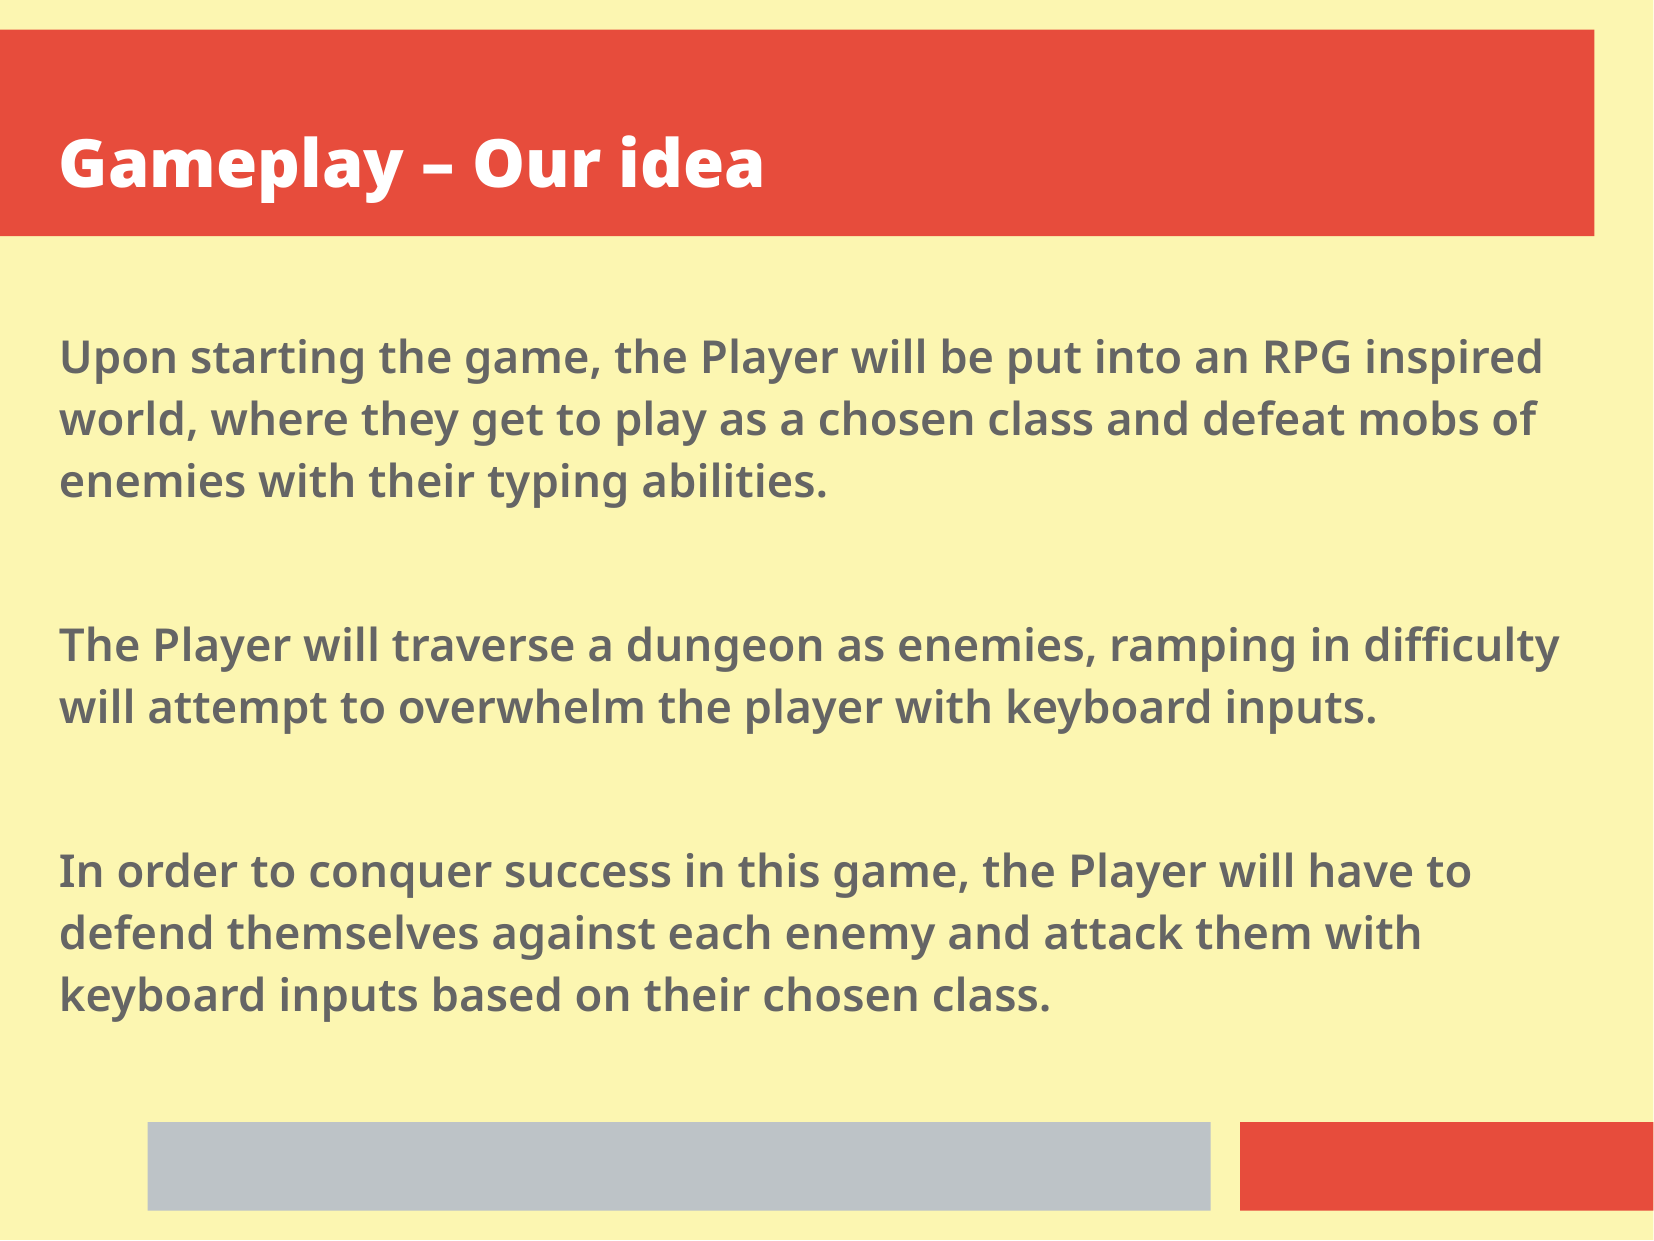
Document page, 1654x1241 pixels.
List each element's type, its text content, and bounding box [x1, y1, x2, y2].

title Gameplay – Our idea [59, 59, 1595, 207]
list Upon starting the game, the Player will be put into an RPG inspired world, where they get to play as a chosen class and defeat mobs of enemies with their typing abilities. The Player will traverse a dungeon as enemies, ramping in difficulty will attempt to overwhelm the player with keyboard inputs. In order to conquer success in this game, the Player will have to defend themselves against each enemy and attack them with keyboard inputs based on their chosen class. [59, 324, 1565, 1093]
